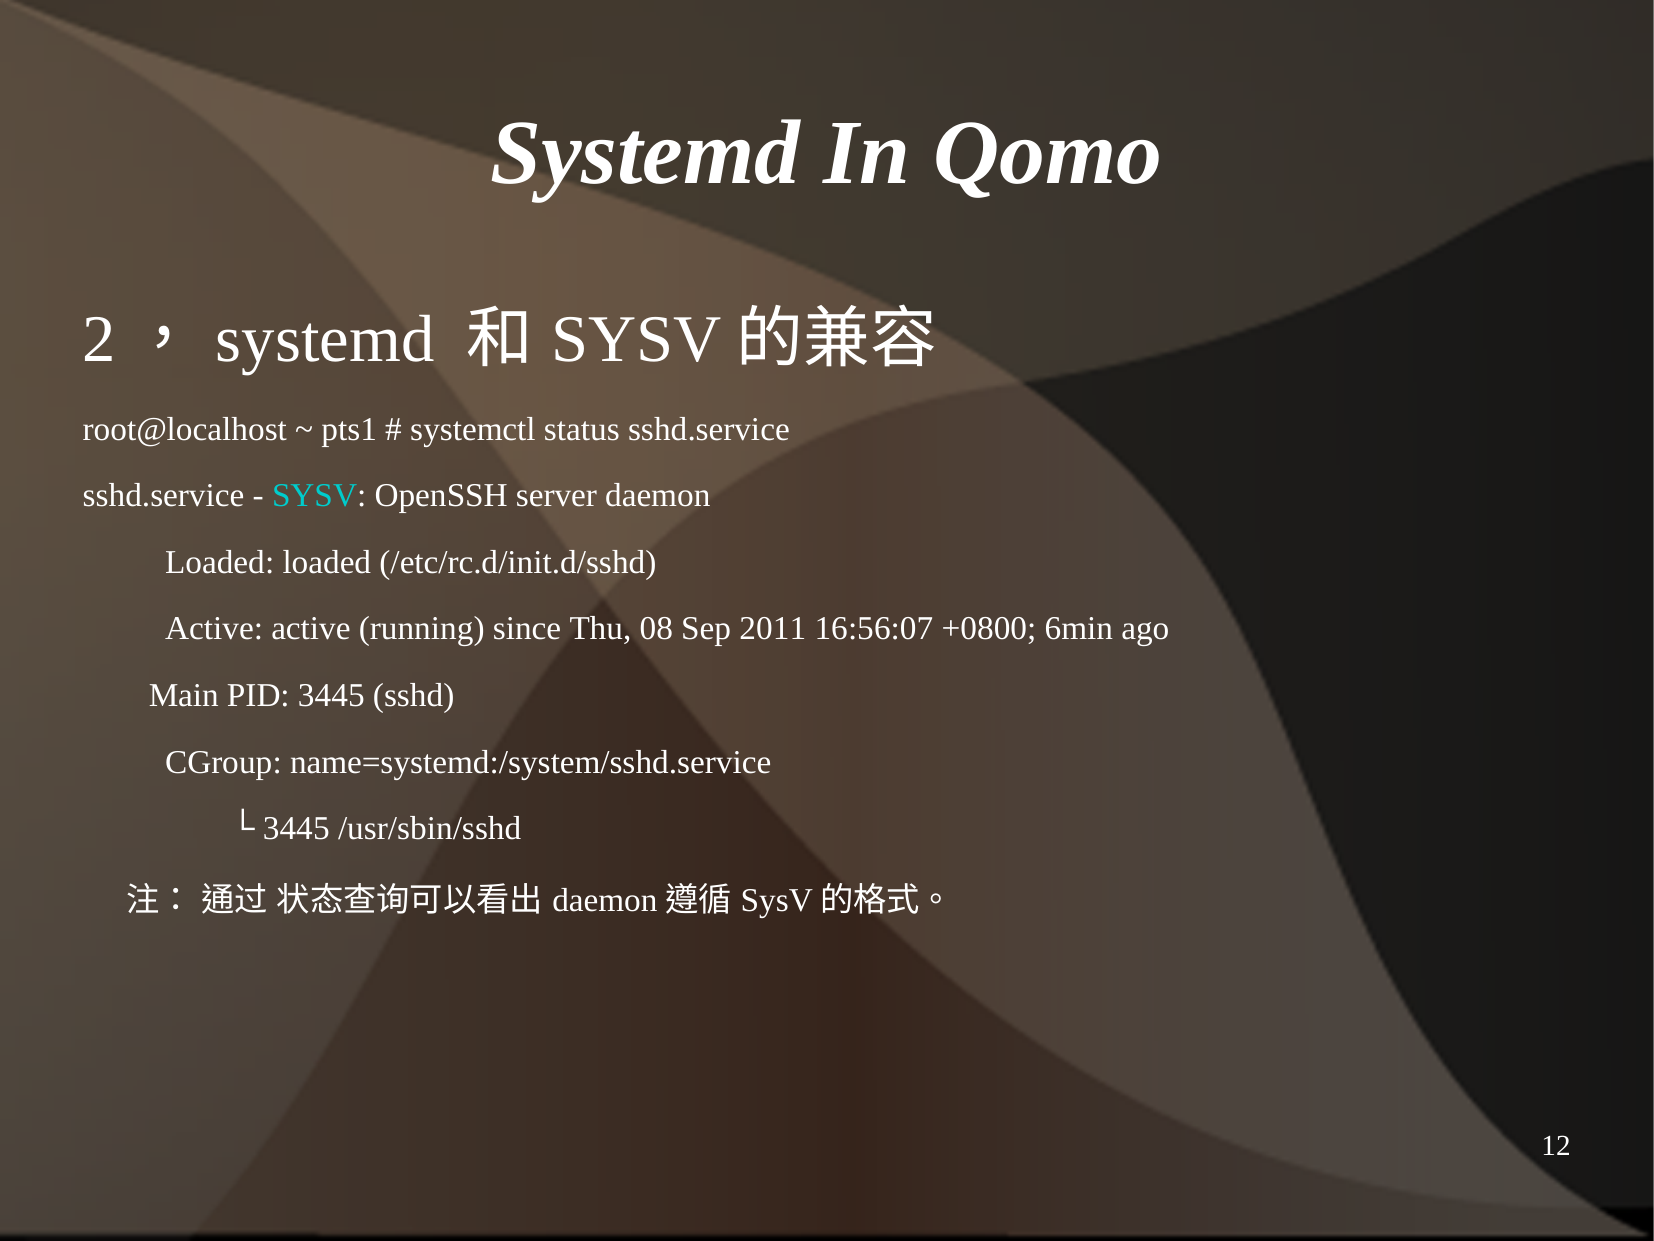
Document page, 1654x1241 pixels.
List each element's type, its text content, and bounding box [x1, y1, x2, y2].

title Systemd In Qomo [82, 49, 1571, 257]
picture [0, 0, 1654, 1241]
list 2，systemd 和SYSV的兼容 root@localhost ~ pts1 # systemctl status sshd.service sshd.service - SYSV: OpenSSH server daemon Loaded: loaded (/etc/rc.d/init.d/sshd) Active: active (running) since Thu, 08 Sep 2011 16:56:07 +0800; 6min ago Main PID: 3445 (sshd) CGroup: name=systemd:/system/sshd.service └ 3445 /usr/sbin/sshd 注： 通过 状态查询可以看出daemon遵循SysV的格式。 [82, 290, 1571, 1109]
